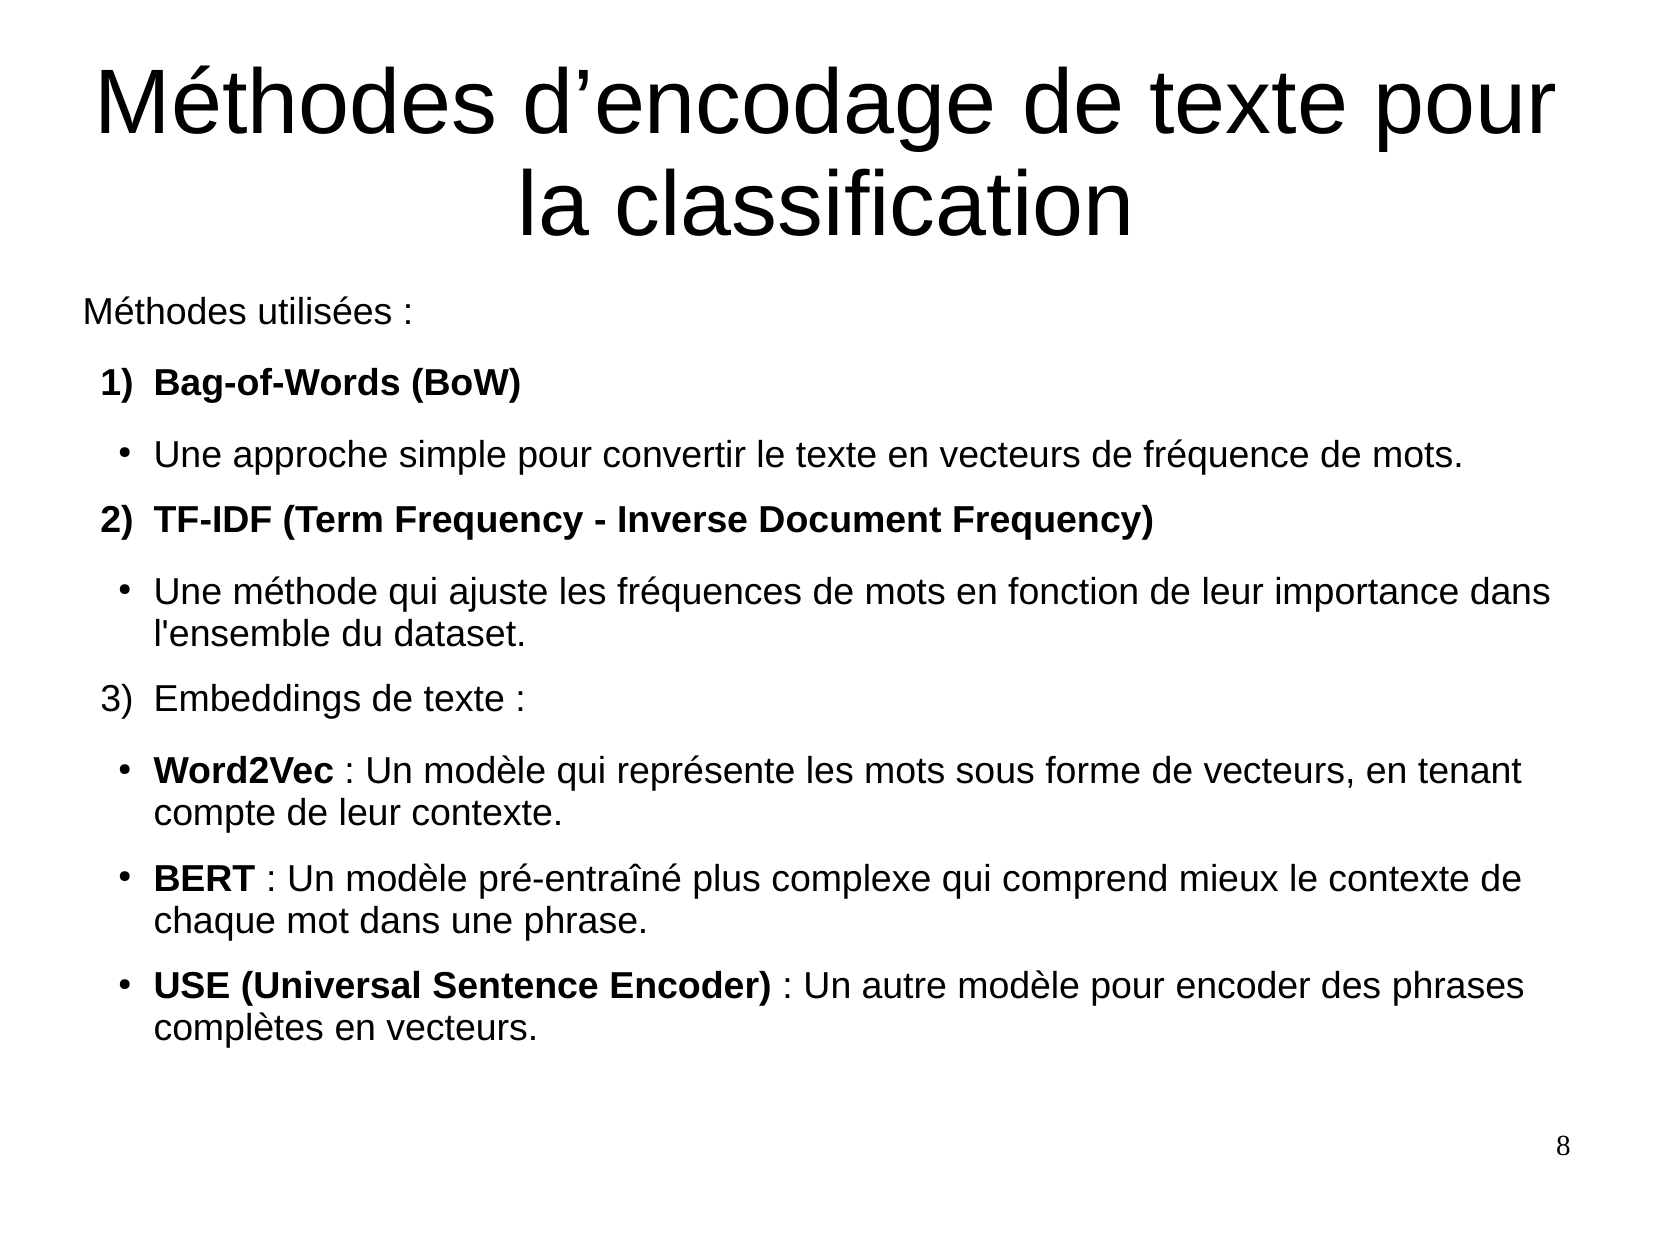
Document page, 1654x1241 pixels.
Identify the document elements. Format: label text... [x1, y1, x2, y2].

title Méthodes d’encodage de texte pour la classification [82, 49, 1571, 257]
list Méthodes utilisées : Bag-of-Words (BoW) Une approche simple pour convertir le texte en vecteurs de fréquence de mots. TF-IDF (Term Frequency - Inverse Document Frequency) Une méthode qui ajuste les fréquences de mots en fonction de leur importance dans l'ensemble du dataset. Embeddings de texte : Word2Vec : Un modèle qui représente les mots sous forme de vecteurs, en tenant compte de leur contexte. BERT : Un modèle pré-entraîné plus complexe qui comprend mieux le contexte de chaque mot dans une phrase. USE (Universal Sentence Encoder) : Un autre modèle pour encoder des phrases complètes en vecteurs. [82, 290, 1571, 1109]
